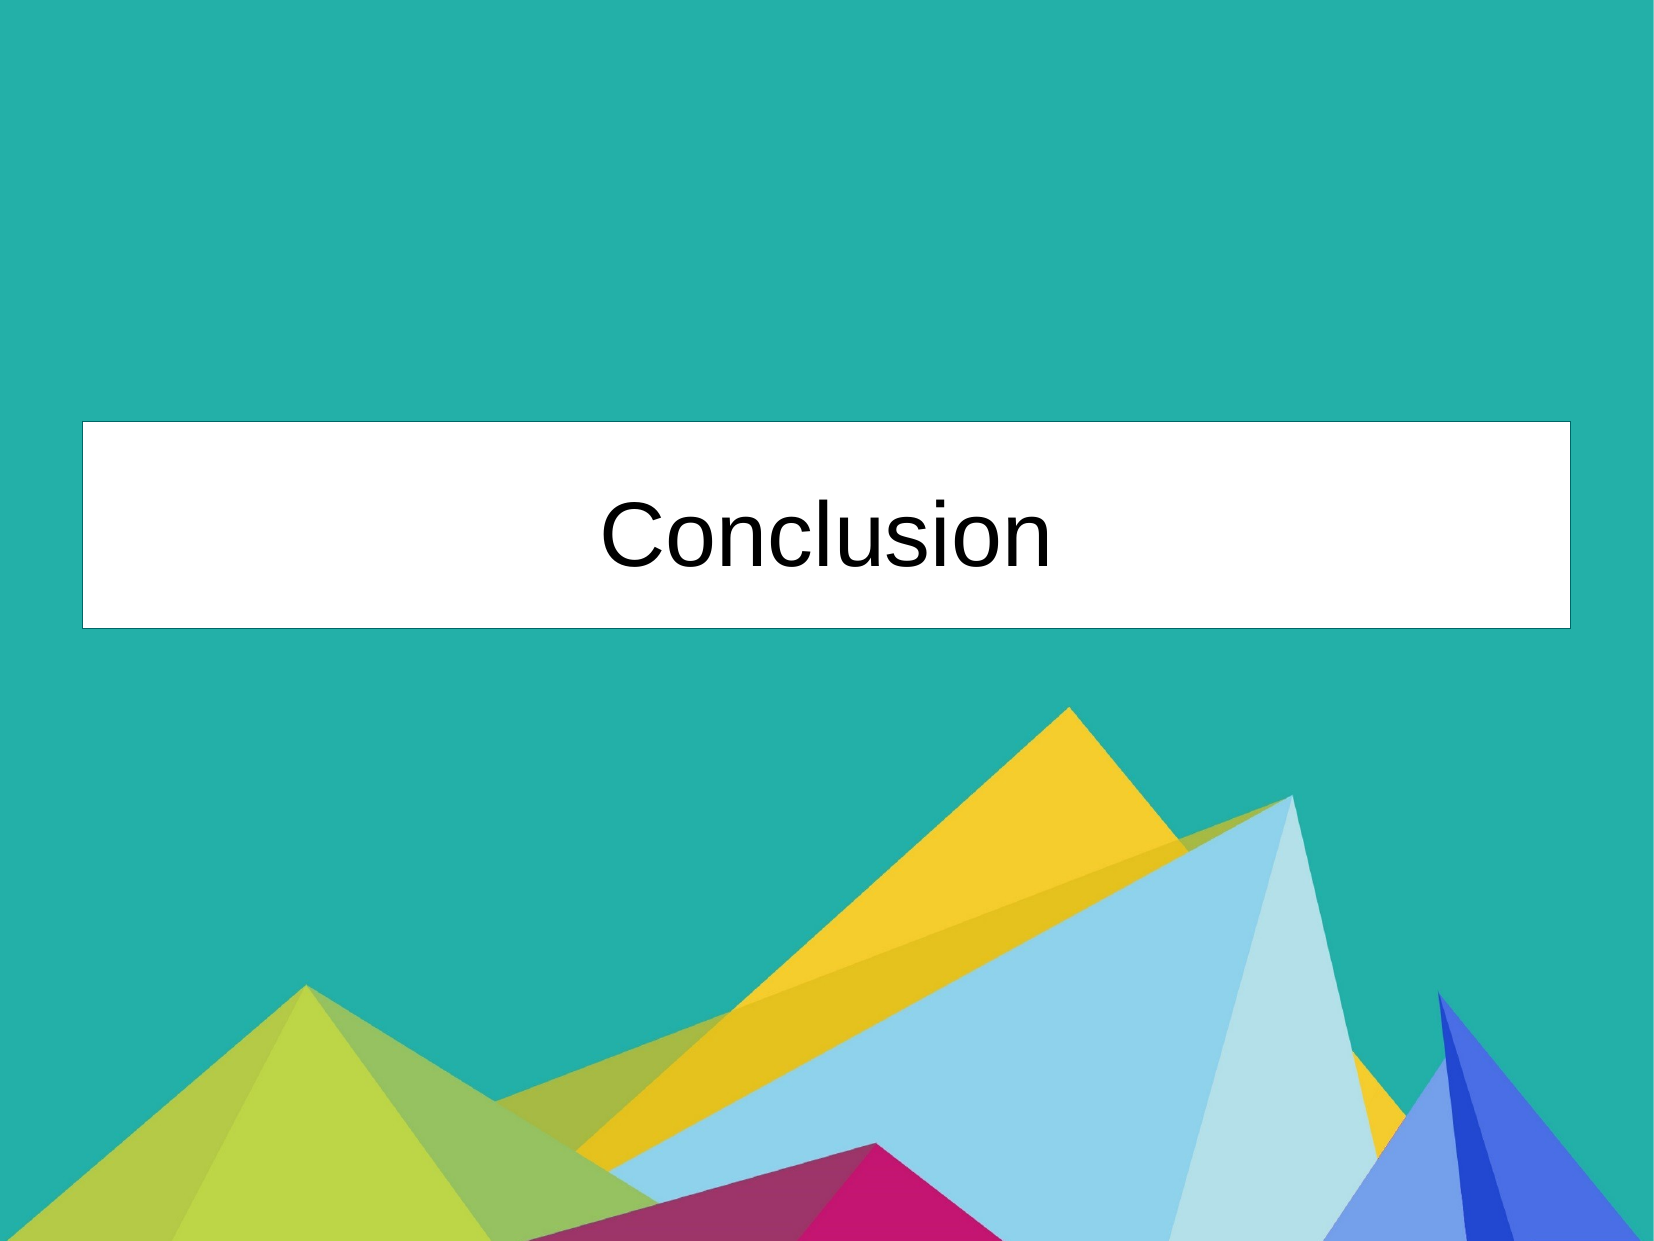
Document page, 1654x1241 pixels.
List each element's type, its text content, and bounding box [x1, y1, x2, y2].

picture [0, 0, 1654, 1241]
subtitle Conclusion [82, 49, 1571, 1010]
